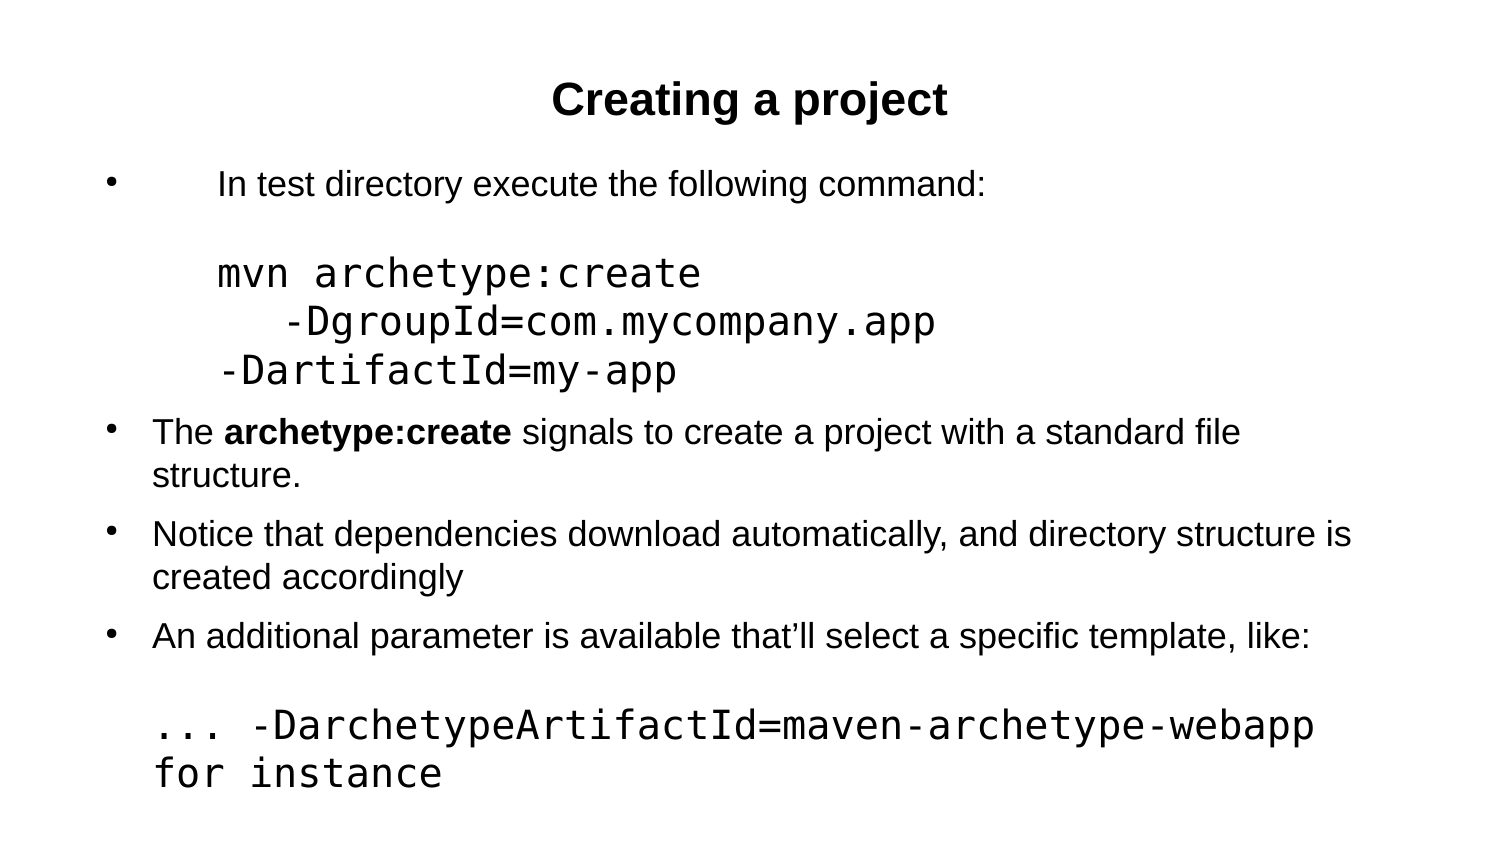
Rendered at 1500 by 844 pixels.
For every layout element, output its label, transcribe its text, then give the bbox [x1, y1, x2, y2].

list In test directory execute the following command: mvn archetype:create -DgroupId=com.mycompany.app -DartifactId=my-app The archetype:create signals to create a project with a standard file structure. Notice that dependencies download automatically, and directory structure is created accordingly An additional parameter is available that’ll select a specific template, like: ... -DarchetypeArtifactId=maven-archetype-webapp for instance [75, 153, 1395, 807]
title Creating a project [75, 33, 1425, 133]
